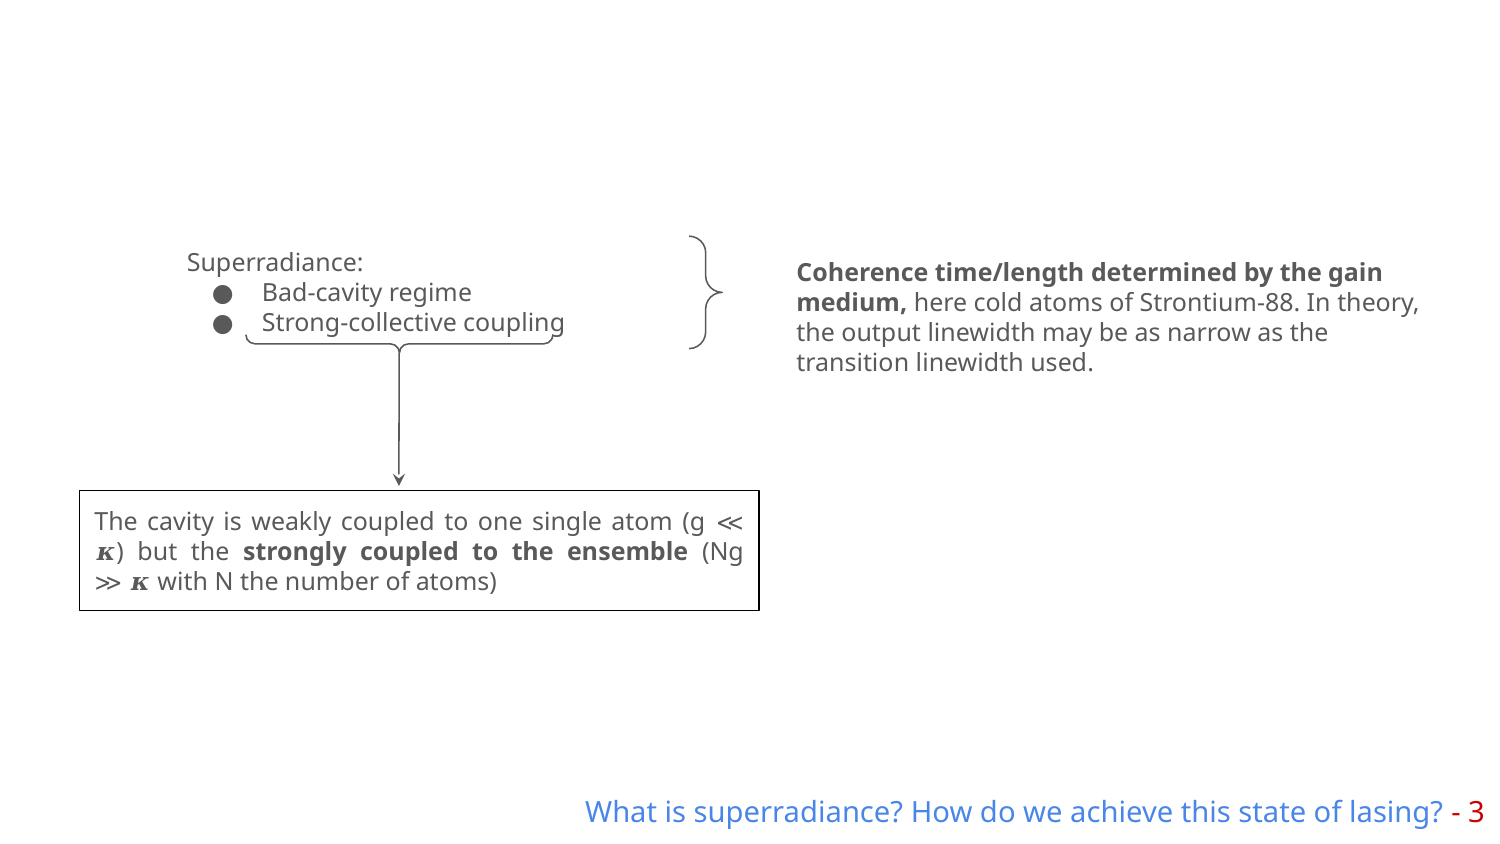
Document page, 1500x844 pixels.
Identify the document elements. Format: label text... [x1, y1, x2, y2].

text_box Coherence time/length determined by the gain medium, here cold atoms of Strontium-88. In theory, the output linewidth may be as narrow as the transition linewidth used. [781, 241, 1462, 392]
text_box The cavity is weakly coupled to one single atom (g ≪ 𝜿) but the strongly coupled to the ensemble (Ng ≫ 𝜿 with N the number of atoms) [79, 490, 760, 611]
text_box Superradiance: Bad-cavity regime Strong-collective coupling [171, 231, 852, 352]
text_box What is superradiance? How do we achieve this state of lasing? - 3 [285, 778, 1500, 844]
